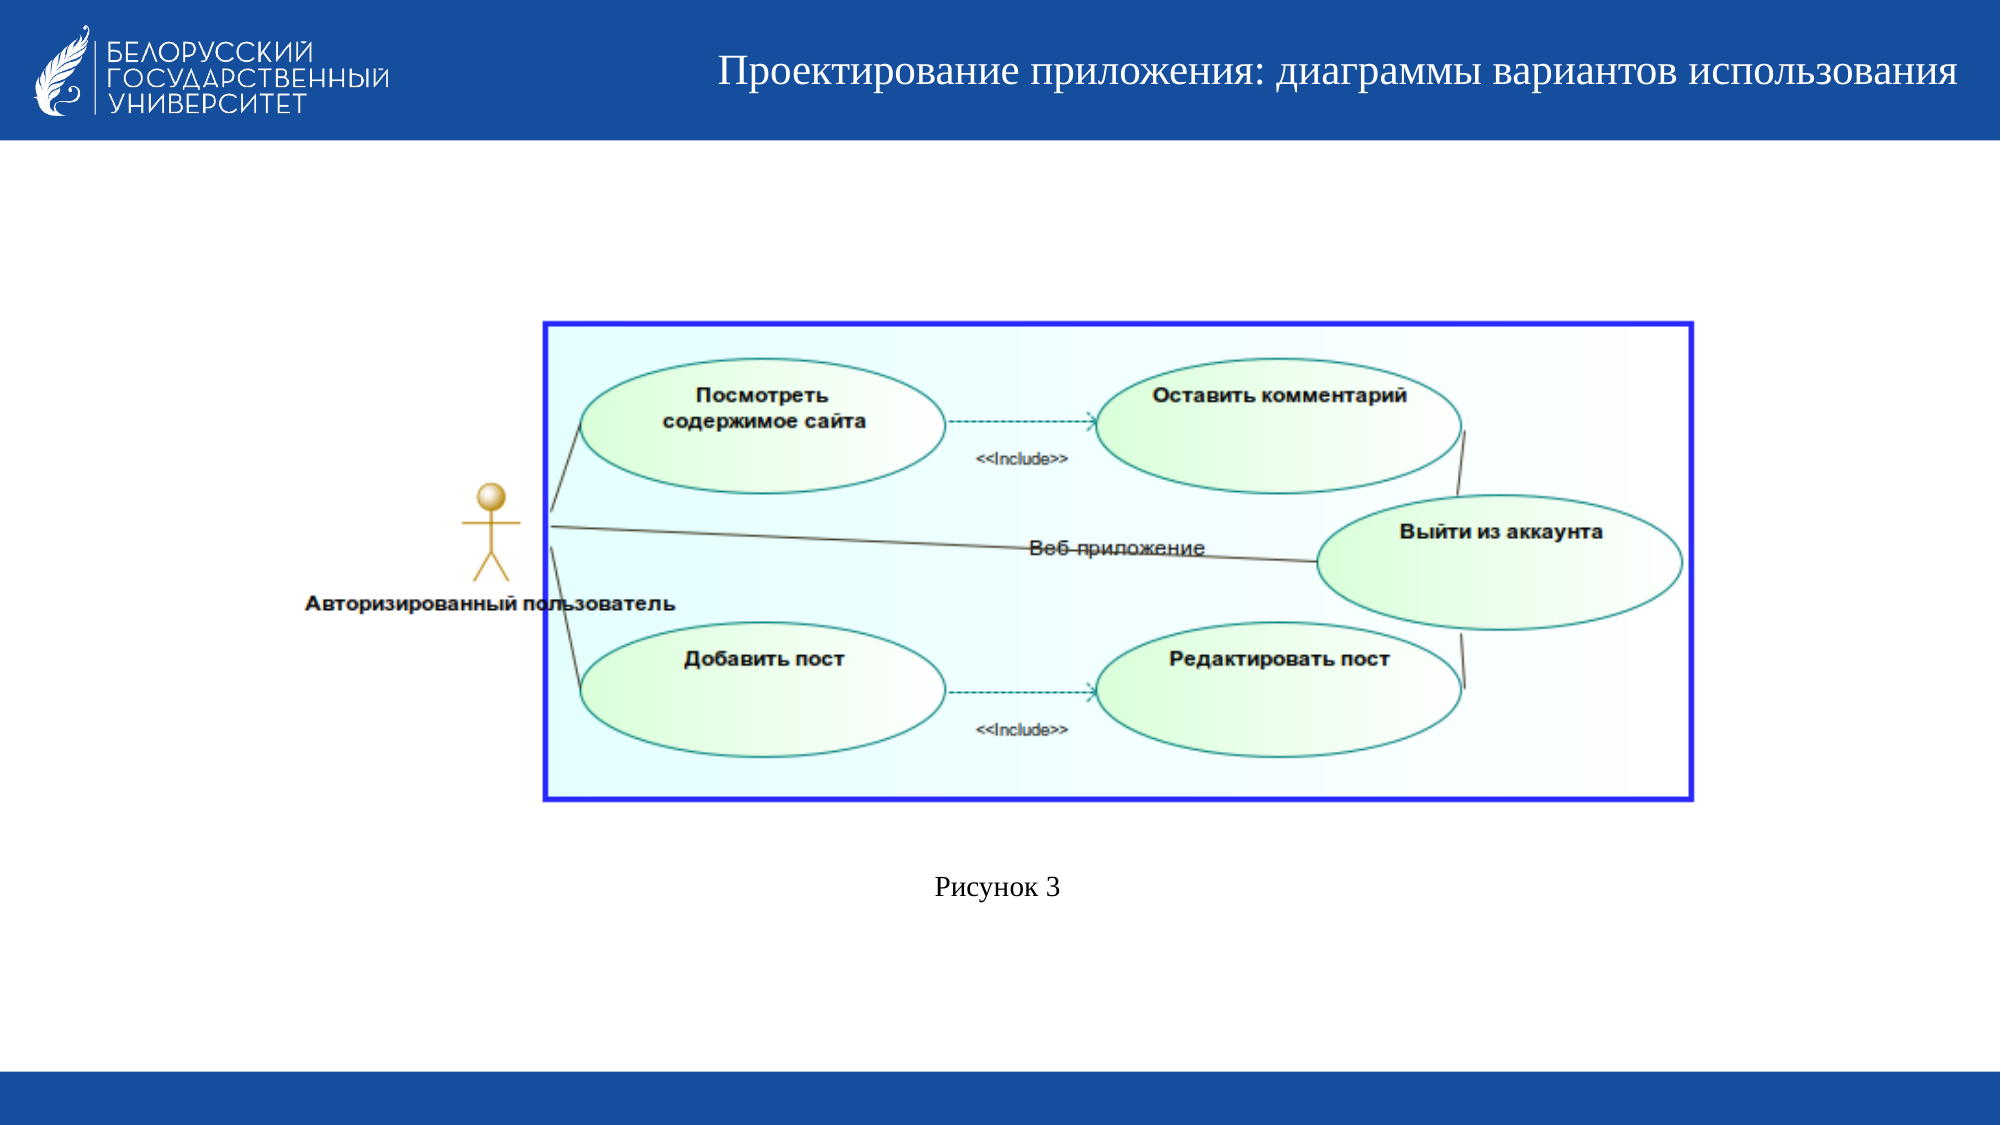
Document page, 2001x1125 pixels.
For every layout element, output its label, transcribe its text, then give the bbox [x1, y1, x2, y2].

text_box Рисунок 3 [919, 852, 1081, 918]
picture [33, 25, 388, 116]
picture [287, 303, 1713, 821]
title Проектирование приложения: диаграммы вариантов использования [537, 6, 1975, 134]
